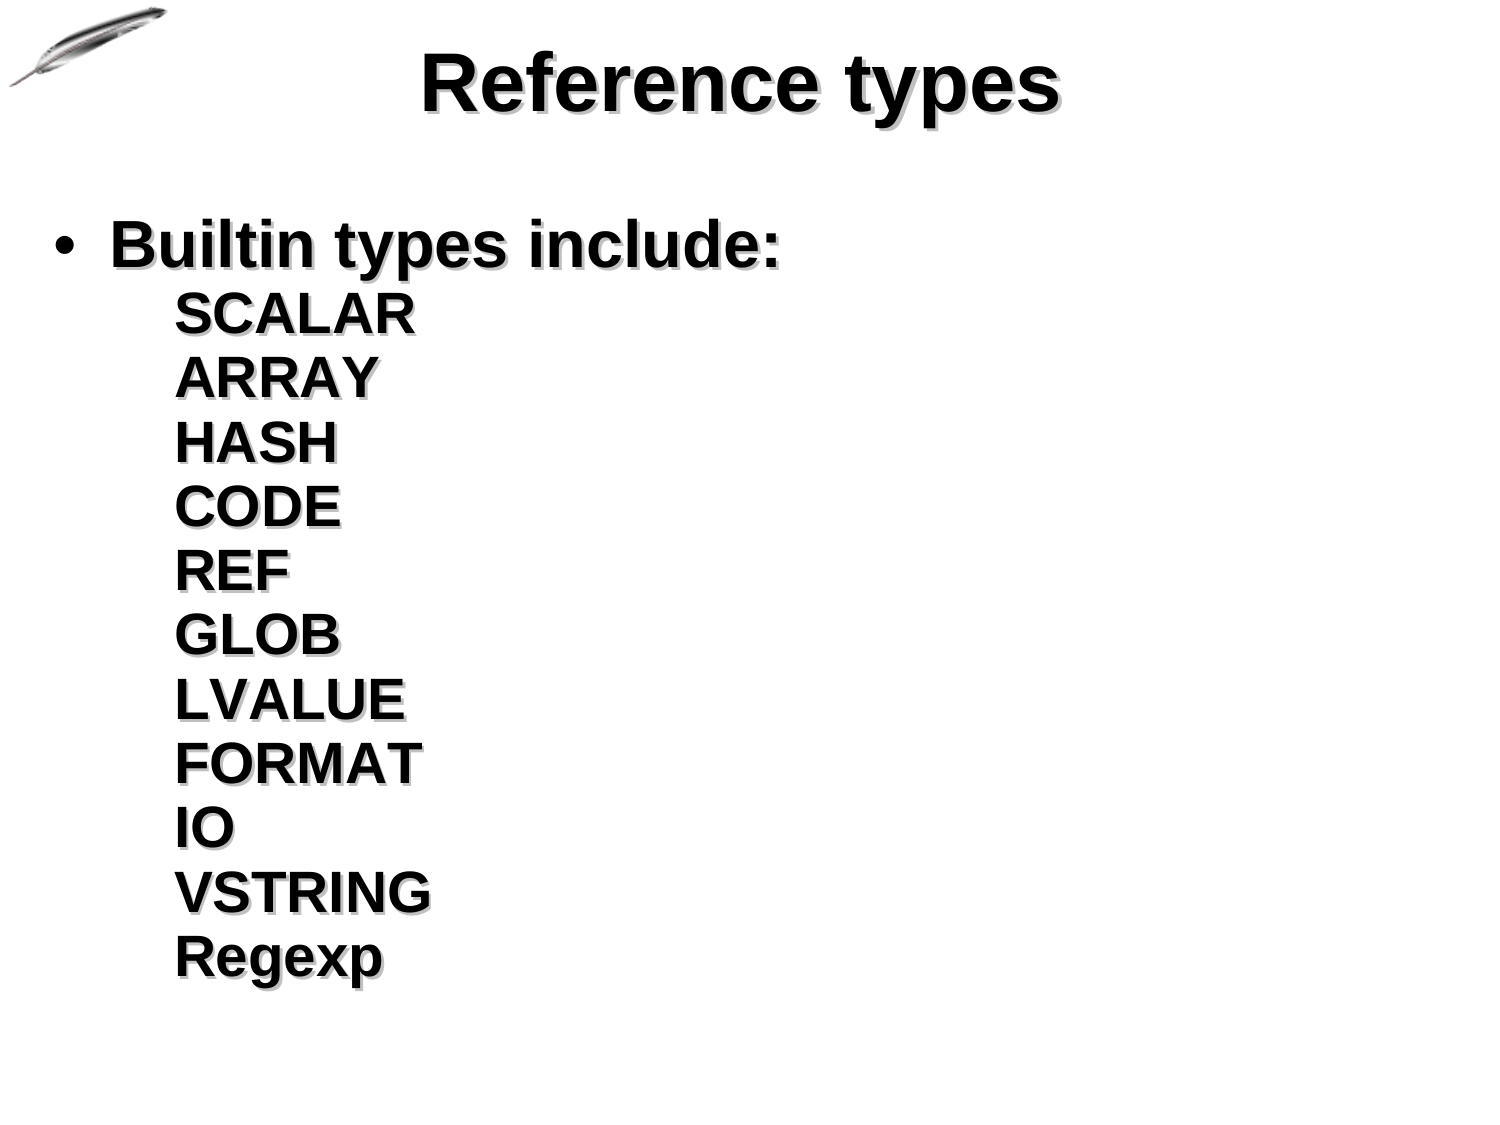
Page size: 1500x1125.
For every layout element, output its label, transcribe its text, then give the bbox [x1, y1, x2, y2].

title Reference types [419, 0, 1459, 176]
list Builtin types include: SCALAR ARRAY HASH CODE REF GLOB LVALUE FORMAT IO VSTRING Regexp [53, 207, 1447, 1084]
picture [5, 5, 173, 89]
